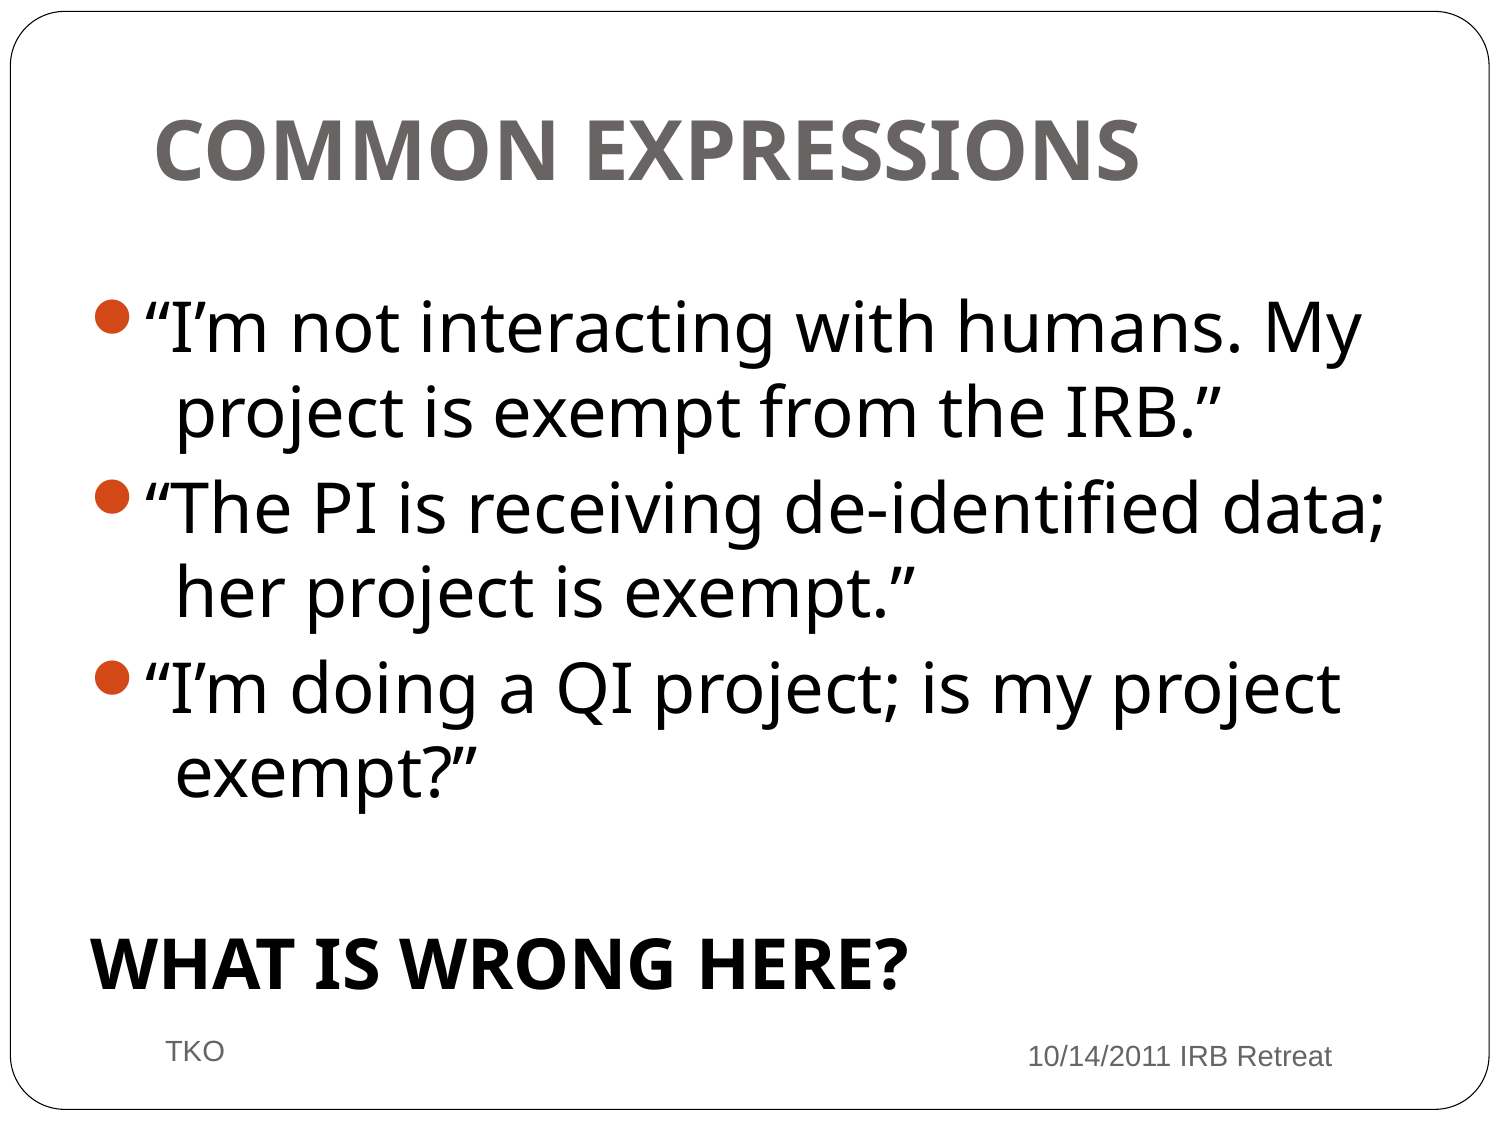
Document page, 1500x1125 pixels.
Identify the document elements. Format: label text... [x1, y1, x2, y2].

title COMMON EXPRESSIONS [137, 45, 1426, 213]
list “I’m not interacting with humans. My project is exempt from the IRB.” “The PI is receiving de-identified data; her project is exempt.” “I’m doing a QI project; is my project exempt?” WHAT IS WRONG HERE? [75, 275, 1450, 1013]
text_box 10/14/2011 IRB Retreat [1012, 1015, 1419, 1094]
text_box TKO [150, 1013, 801, 1088]
